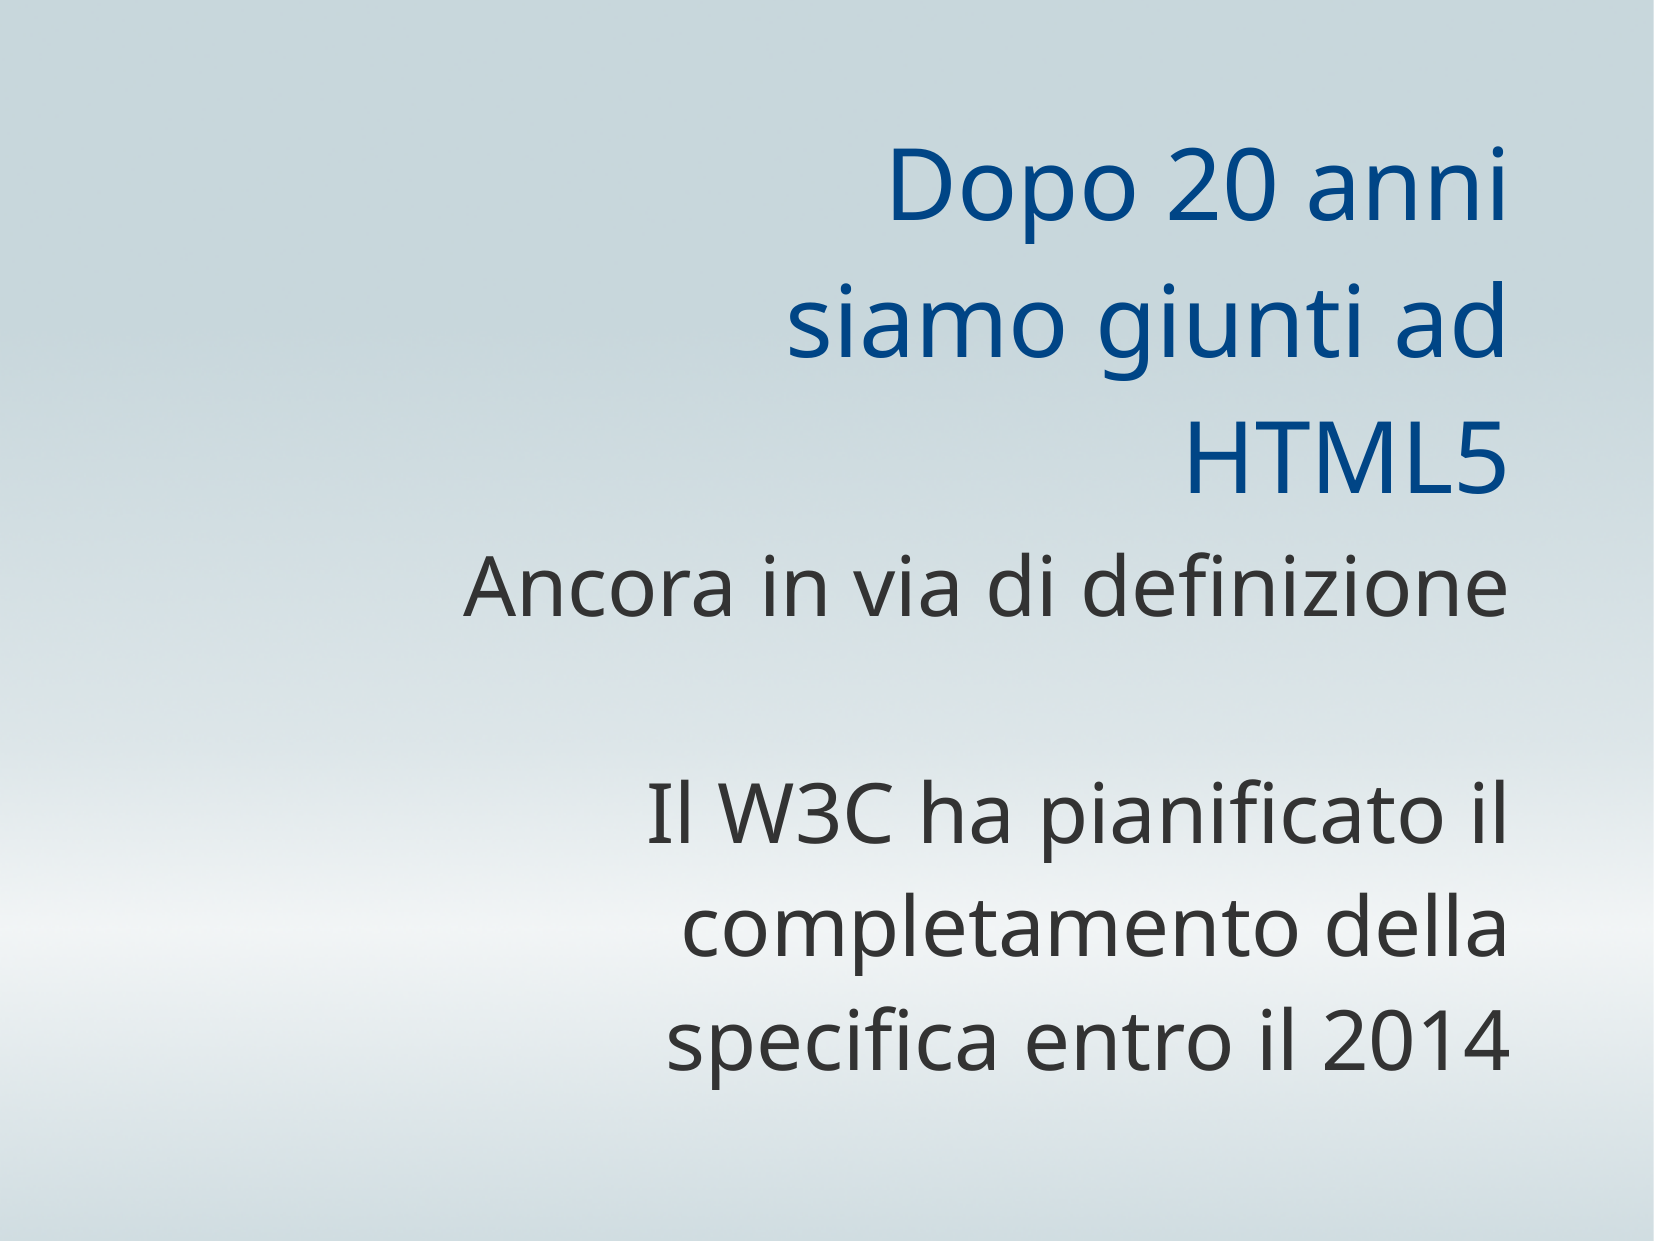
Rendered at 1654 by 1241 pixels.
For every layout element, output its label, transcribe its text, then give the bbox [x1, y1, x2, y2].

text_box Dopo 20 anni siamo giunti ad HTML5 [661, 106, 1527, 401]
picture [0, 0, 1654, 1241]
text_box Ancora in via di definizione Il W3C ha pianificato il completamento della specifica entro il 2014 [330, 519, 1527, 1117]
